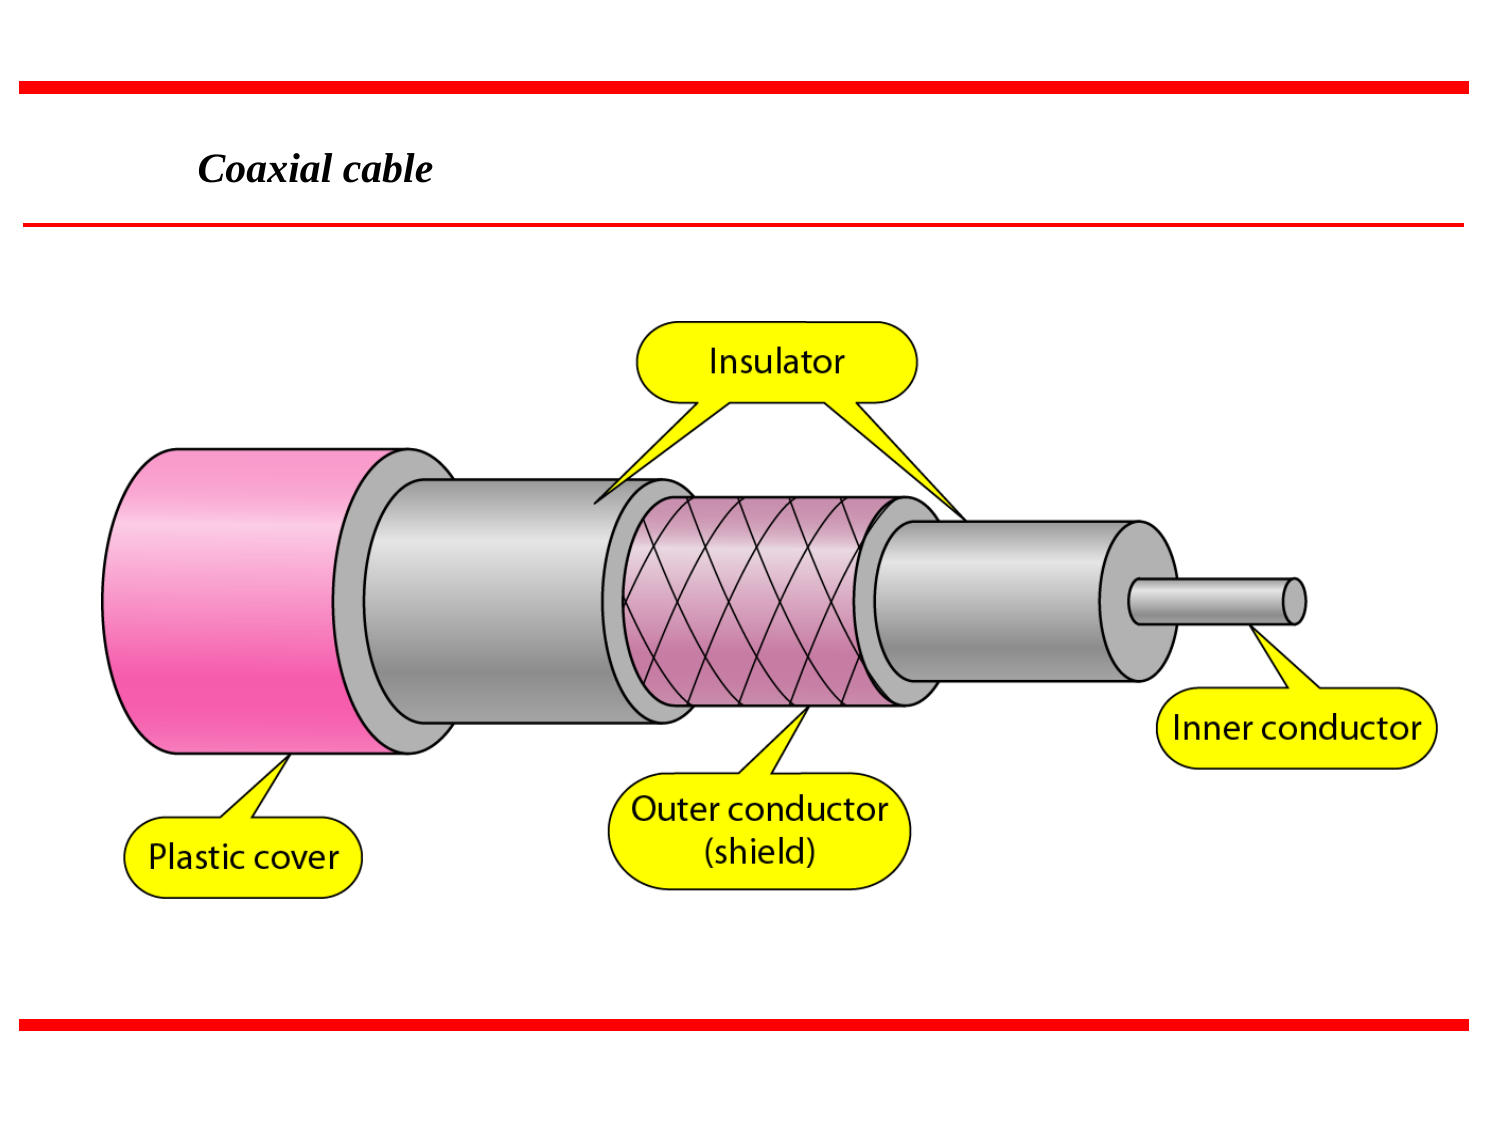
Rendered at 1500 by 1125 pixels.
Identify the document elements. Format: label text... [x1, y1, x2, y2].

text_box Coaxial cable [157, 124, 449, 201]
picture [101, 321, 1438, 901]
